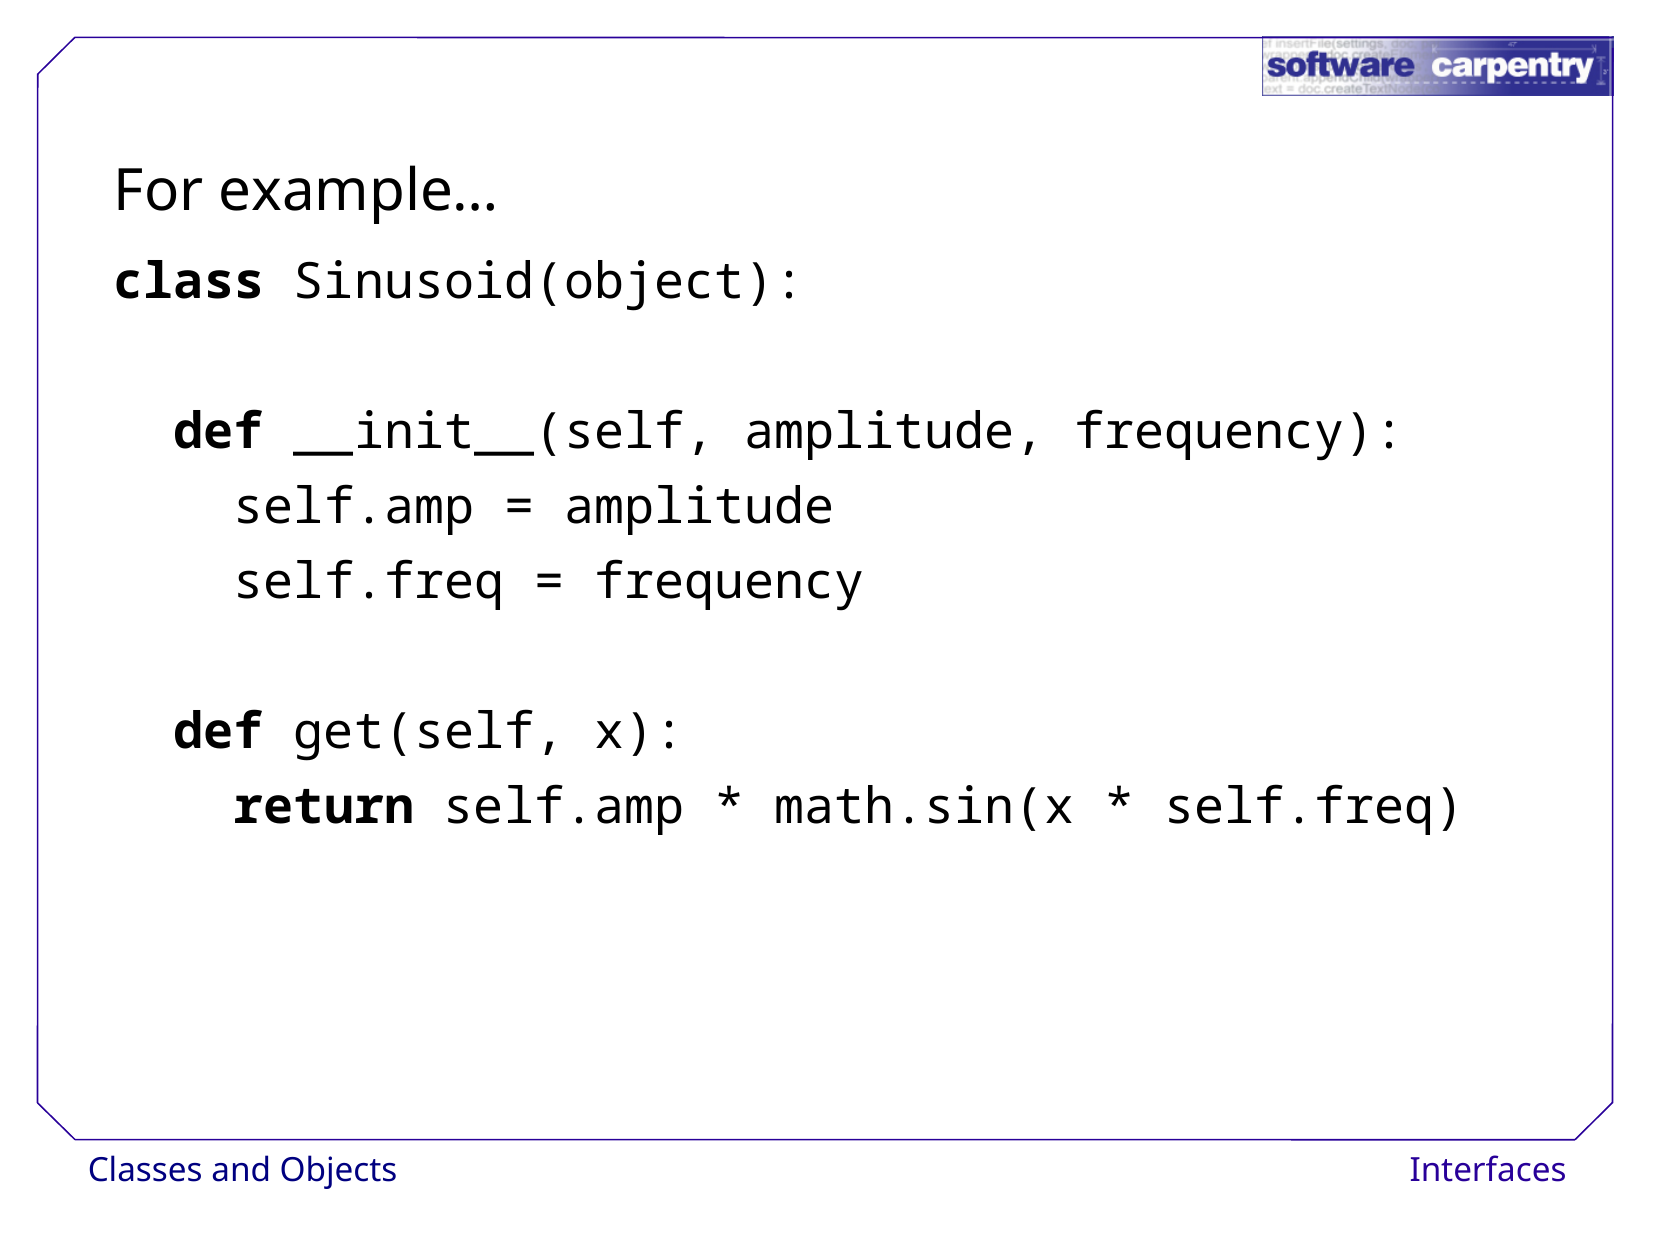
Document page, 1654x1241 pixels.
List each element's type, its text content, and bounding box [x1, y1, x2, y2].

picture [1262, 36, 1614, 96]
text_box For example… [99, 109, 1517, 225]
text_box class Sinusoid(object): def __init__(self, amplitude, frequency): self.amp = amplitude self.freq = frequency def get(self, x): return self.amp * math.sin(x * self.freq) [99, 225, 1517, 842]
